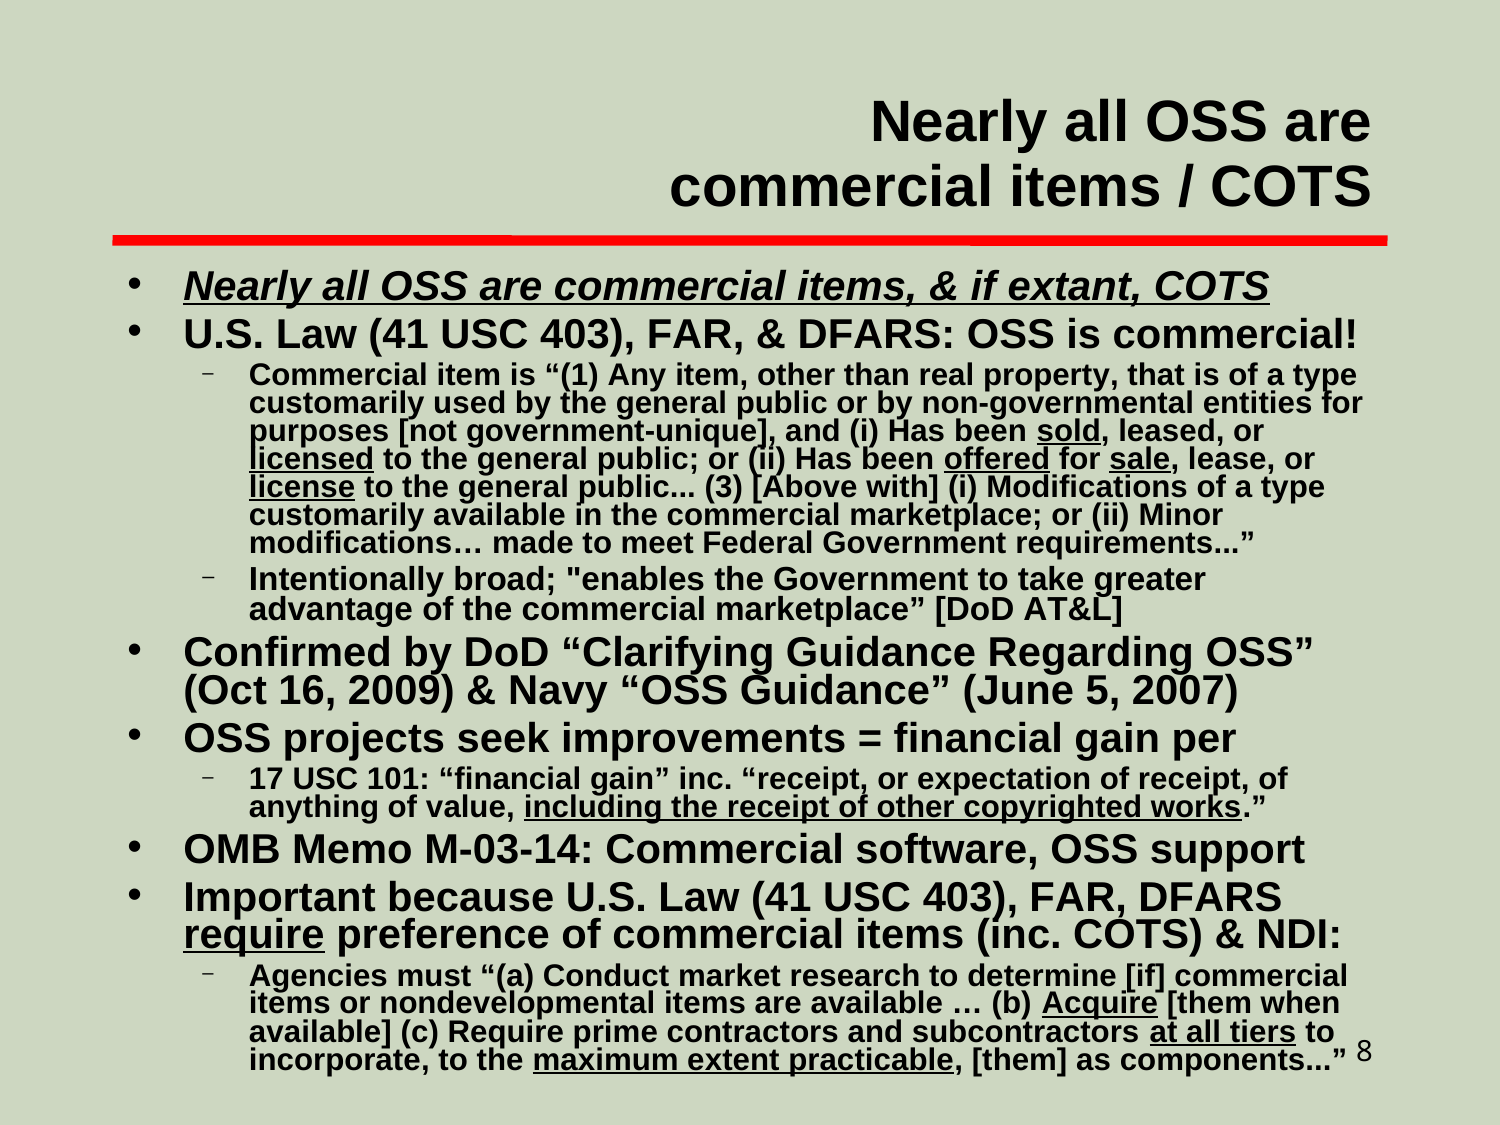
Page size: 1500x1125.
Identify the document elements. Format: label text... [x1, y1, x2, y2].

title Nearly all OSS are commercial items / COTS [337, 81, 1388, 228]
list Nearly all OSS are commercial items, & if extant, COTS U.S. Law (41 USC 403), FAR, & DFARS: OSS is commercial! Commercial item is “(1) Any item, other than real property, that is of a type customarily used by the general public or by non-governmental entities for purposes [not government-unique], and (i) Has been sold, leased, or licensed to the general public; or (ii) Has been offered for sale, lease, or license to the general public... (3) [Above with] (i) Modifications of a type customarily available in the commercial marketplace; or (ii) Minor modifications… made to meet Federal Government requirements...” Intentionally broad; "enables the Government to take greater advantage of the commercial marketplace” [DoD AT&L] Confirmed by DoD “Clarifying Guidance Regarding OSS” (Oct 16, 2009) & Navy “OSS Guidance” (June 5, 2007) OSS projects seek improvements = financial gain per 17 USC 101: “financial gain” inc. “receipt, or expectation of receipt, of anything of value, including the receipt of other copyrighted works.” OMB Memo M-03-14: Commercial software, OSS support Important because U.S. Law (41 USC 403), FAR, DFARS require preference of commercial items (inc. COTS) & NDI: Agencies must “(a) Conduct market research to determine [if] commercial items or nondevelopmental items are available … (b) Acquire [them when available] (c) Require prime contractors and subcontractors at all tiers to incorporate, to the maximum extent practicable, [them] as components...” [112, 262, 1388, 1088]
